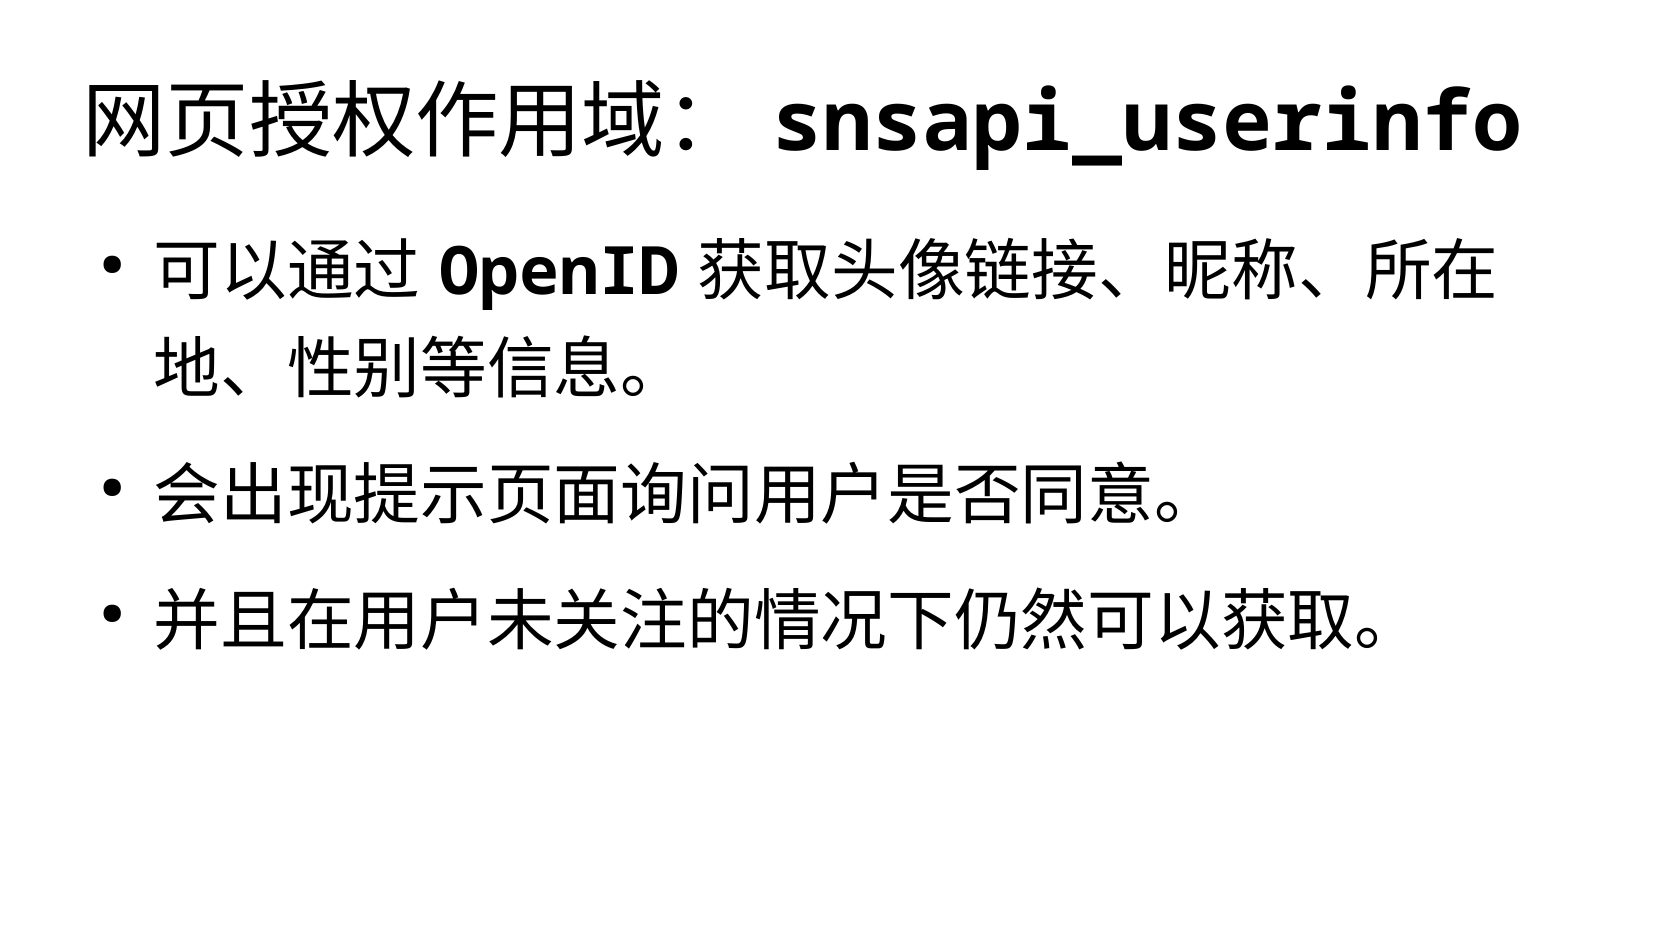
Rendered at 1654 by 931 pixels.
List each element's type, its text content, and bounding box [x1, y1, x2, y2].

title 网页授权作用域：snsapi_userinfo [82, 37, 1571, 193]
list 可以通过OpenID获取头像链接、昵称、所在地、性别等信息。 会出现提示页面询问用户是否同意。 并且在用户未关注的情况下仍然可以获取。 [82, 217, 1571, 848]
